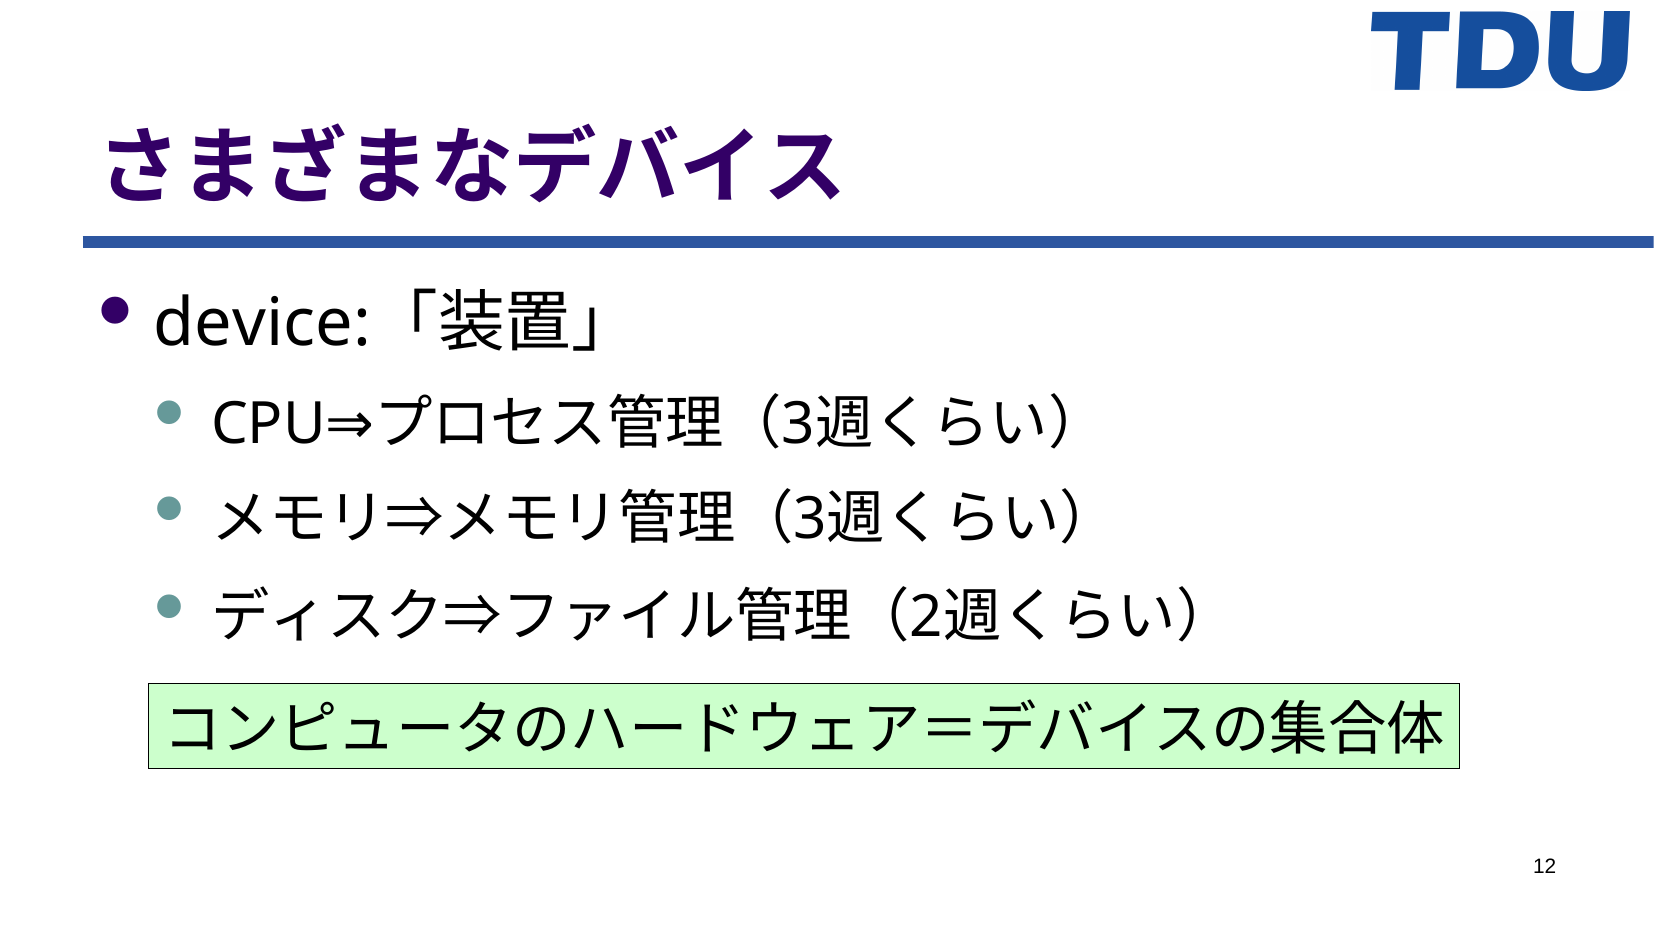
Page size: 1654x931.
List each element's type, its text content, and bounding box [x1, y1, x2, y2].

title さまざまなデバイス [82, 51, 1571, 228]
text_box コンピュータのハードウェア＝デバイスの集合体 [148, 683, 1460, 769]
picture [1371, 11, 1630, 91]
list device:「装置」 CPU⇒プロセス管理（3週くらい） メモリ⇒メモリ管理（3週くらい） ディスク⇒ファイル管理（2週くらい） その他のデバイス [82, 259, 1571, 807]
